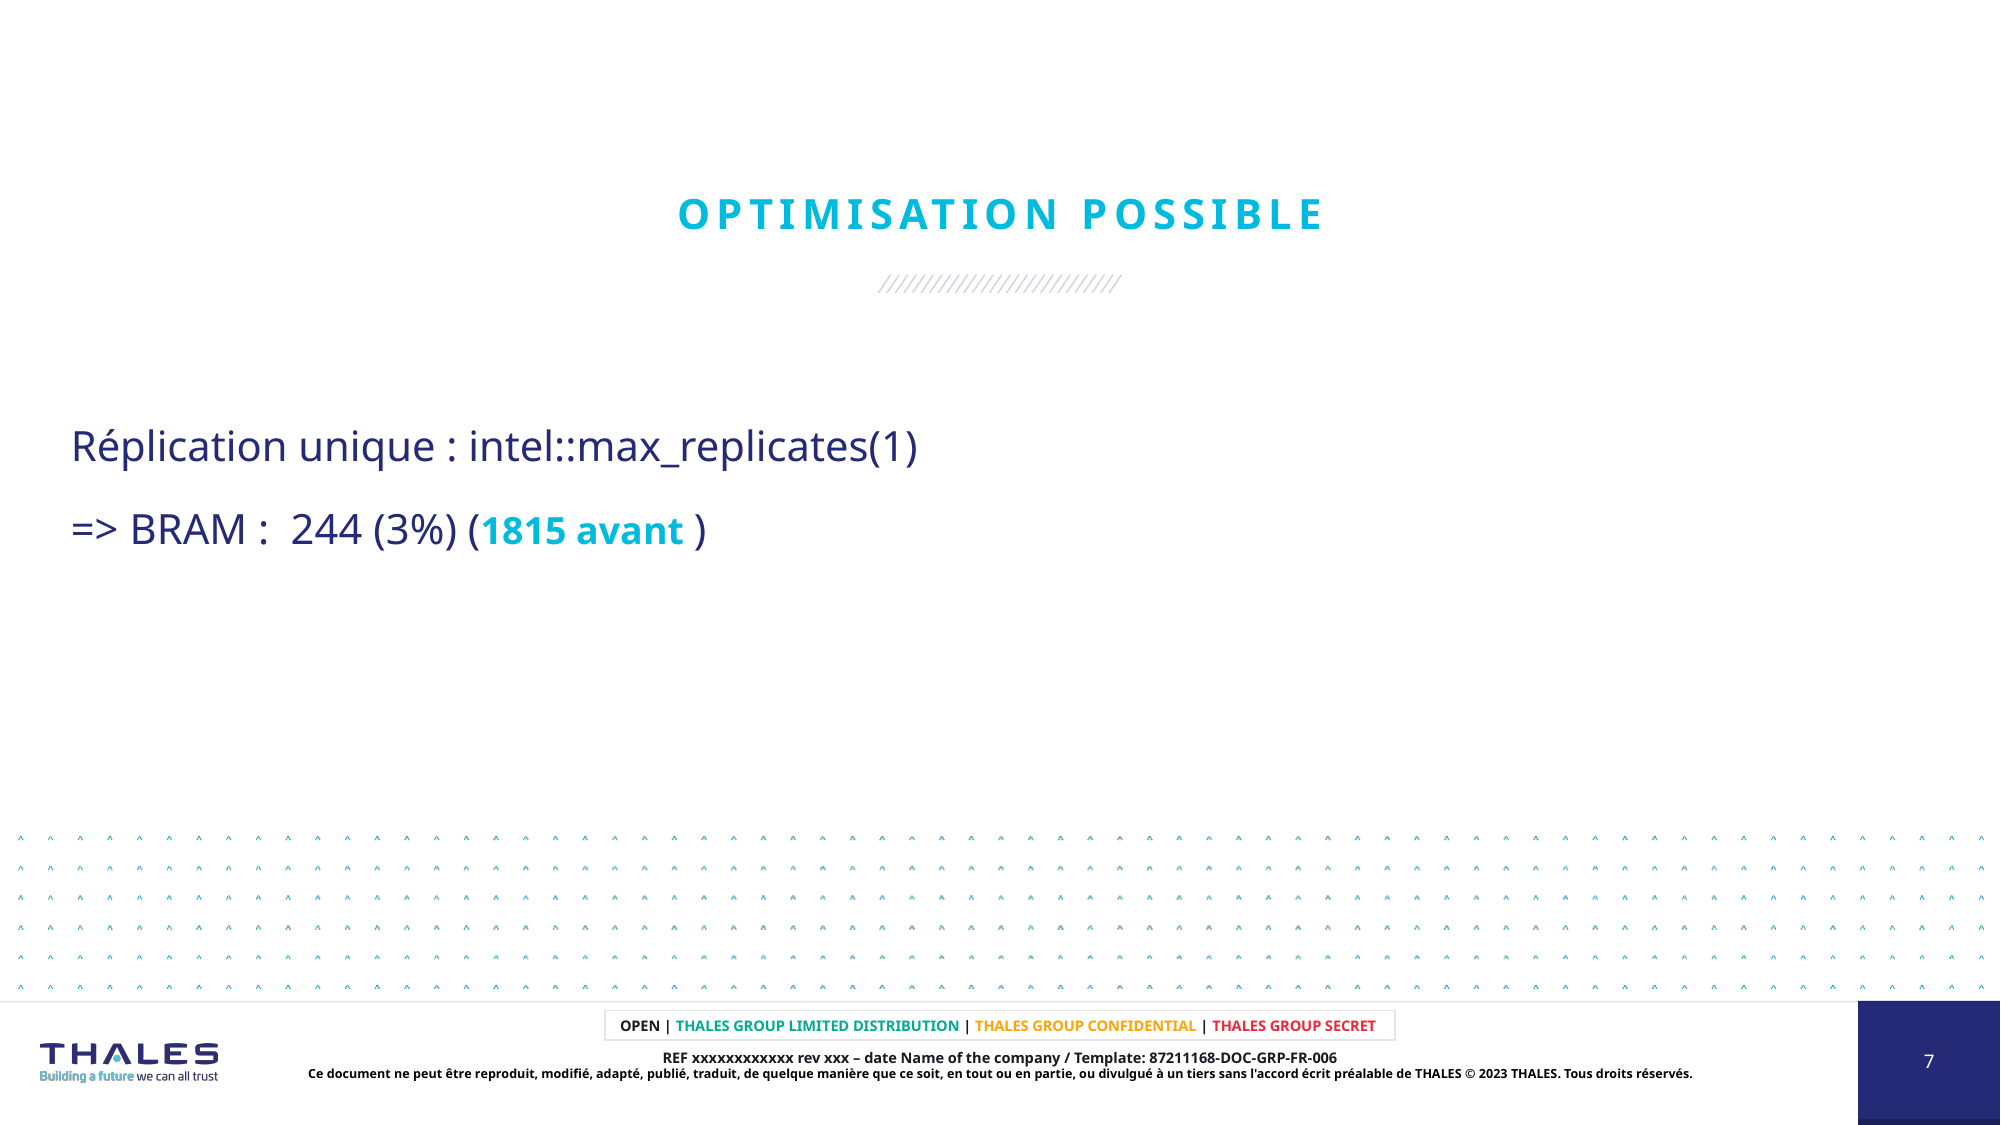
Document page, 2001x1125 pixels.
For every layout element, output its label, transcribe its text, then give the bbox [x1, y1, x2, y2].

picture [40, 1043, 218, 1083]
picture [0, 816, 2000, 989]
title Optimisation possible [291, 187, 1709, 239]
list Réplication unique : intel::max_replicates(1) => BRAM : 244 (3%) (1815 avant ) [70, 312, 1489, 827]
